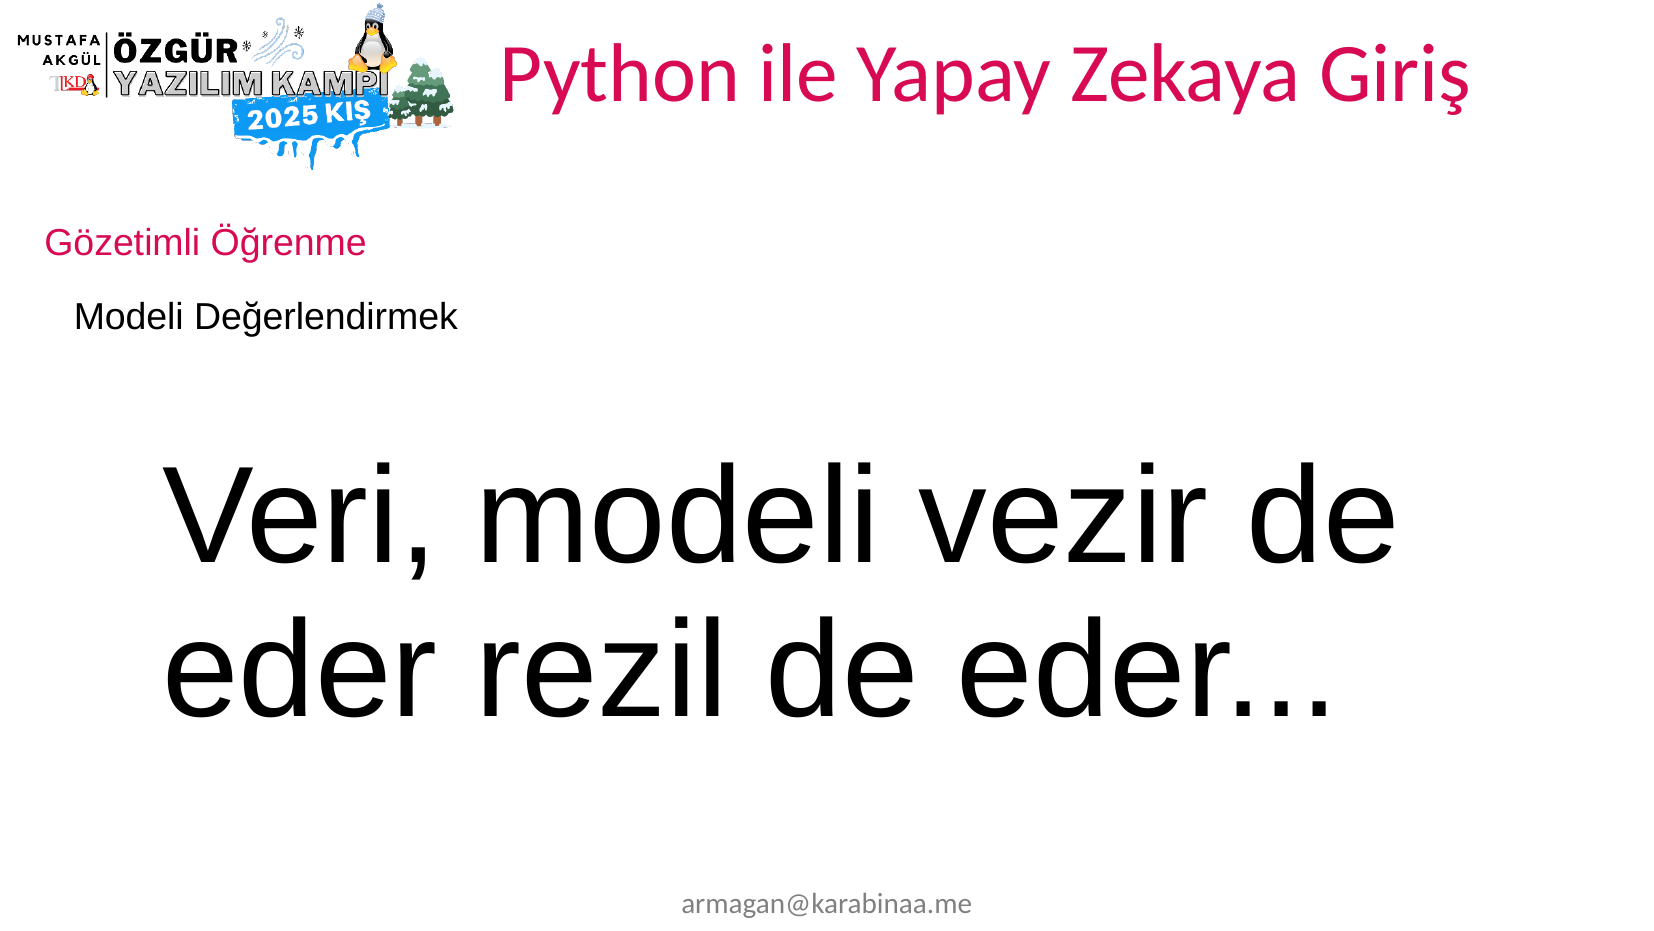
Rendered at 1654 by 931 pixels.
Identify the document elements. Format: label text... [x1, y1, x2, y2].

text_box Modeli Değerlendirmek [59, 288, 1241, 387]
text_box Gözetimli Öğrenme [29, 213, 854, 271]
picture [0, 0, 463, 177]
text_box armagan@karabinaa.me [0, 877, 1654, 928]
text_box Veri, modeli vezir de eder rezil de eder... [147, 431, 1565, 754]
text_box Python ile Yapay Zekaya Giriş [484, 10, 1654, 126]
